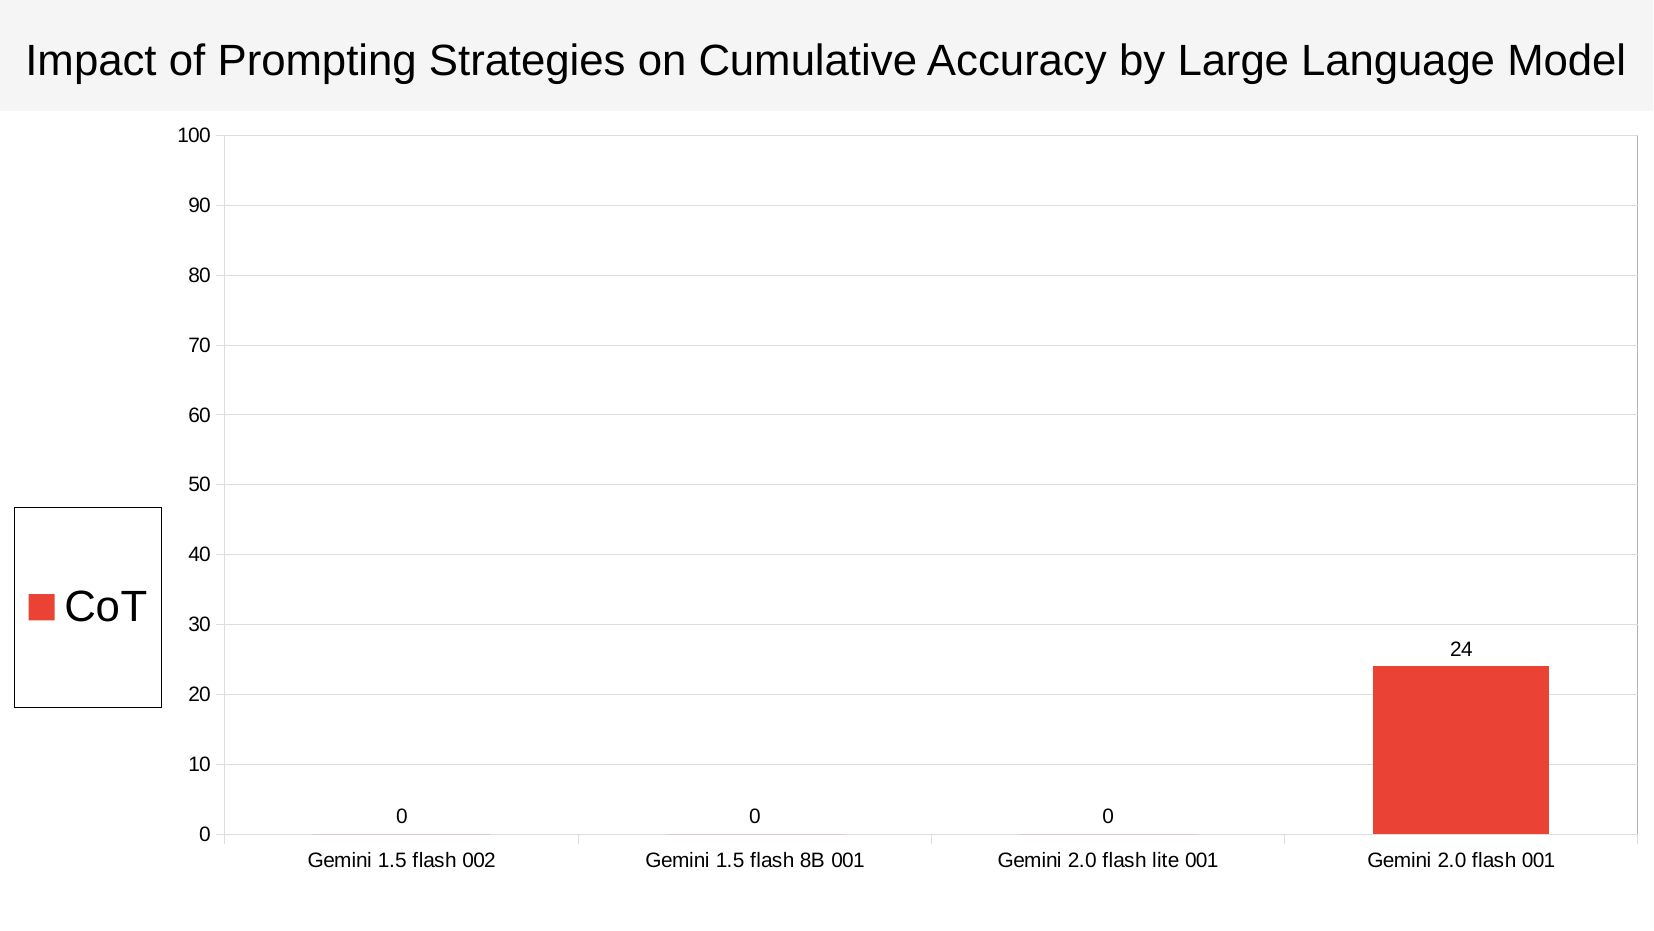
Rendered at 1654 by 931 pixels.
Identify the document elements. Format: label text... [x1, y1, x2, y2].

title Impact of Prompting Strategies on Cumulative Accuracy by Large Language Model [0, 29, 1654, 92]
chart [0, 110, 1654, 931]
